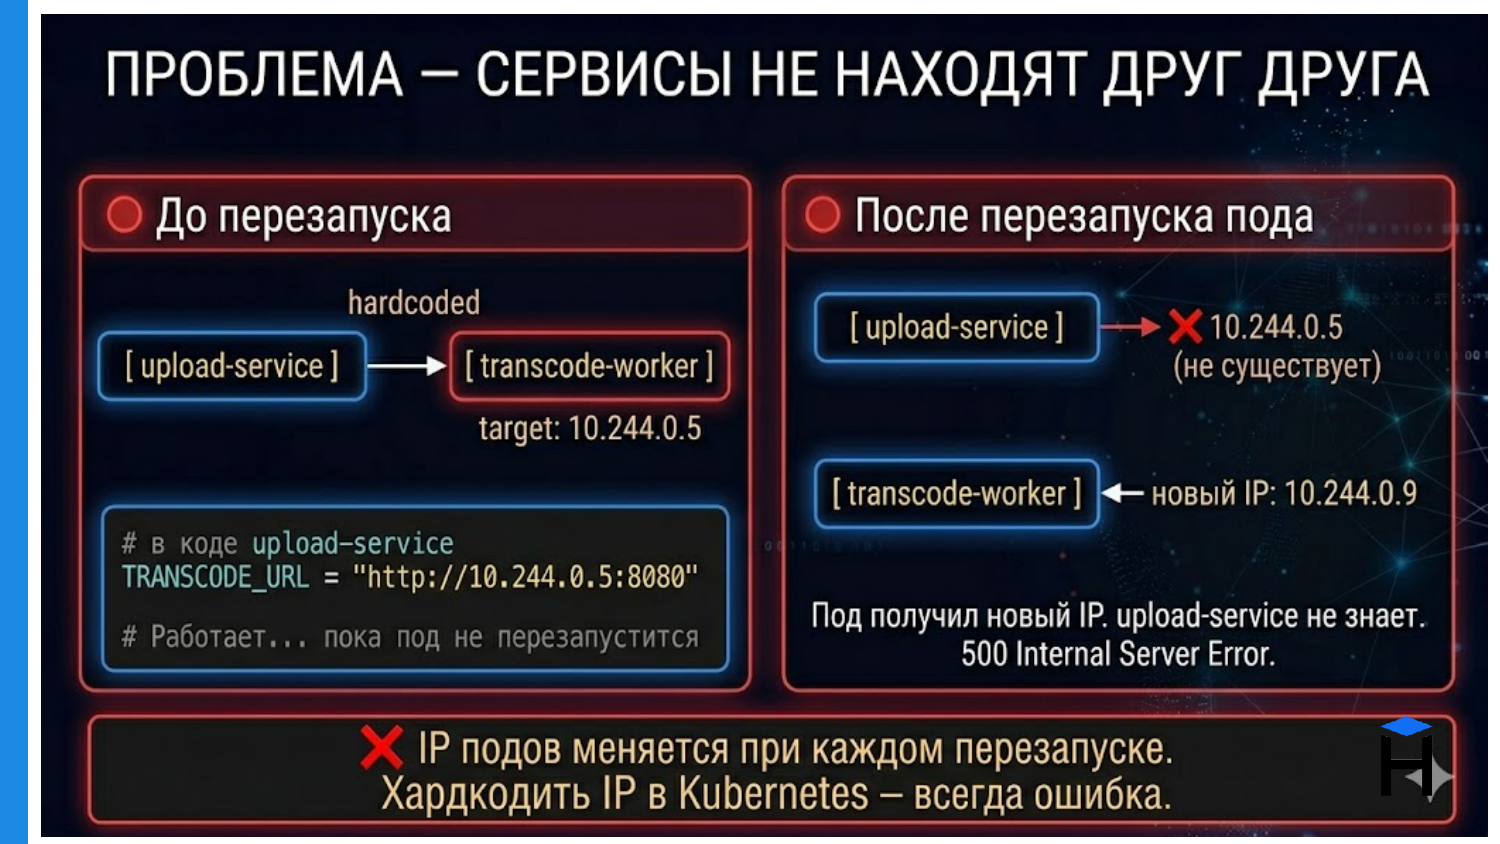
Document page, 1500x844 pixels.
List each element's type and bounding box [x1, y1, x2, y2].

picture [41, 14, 1488, 837]
text_box [0, 0, 27, 844]
